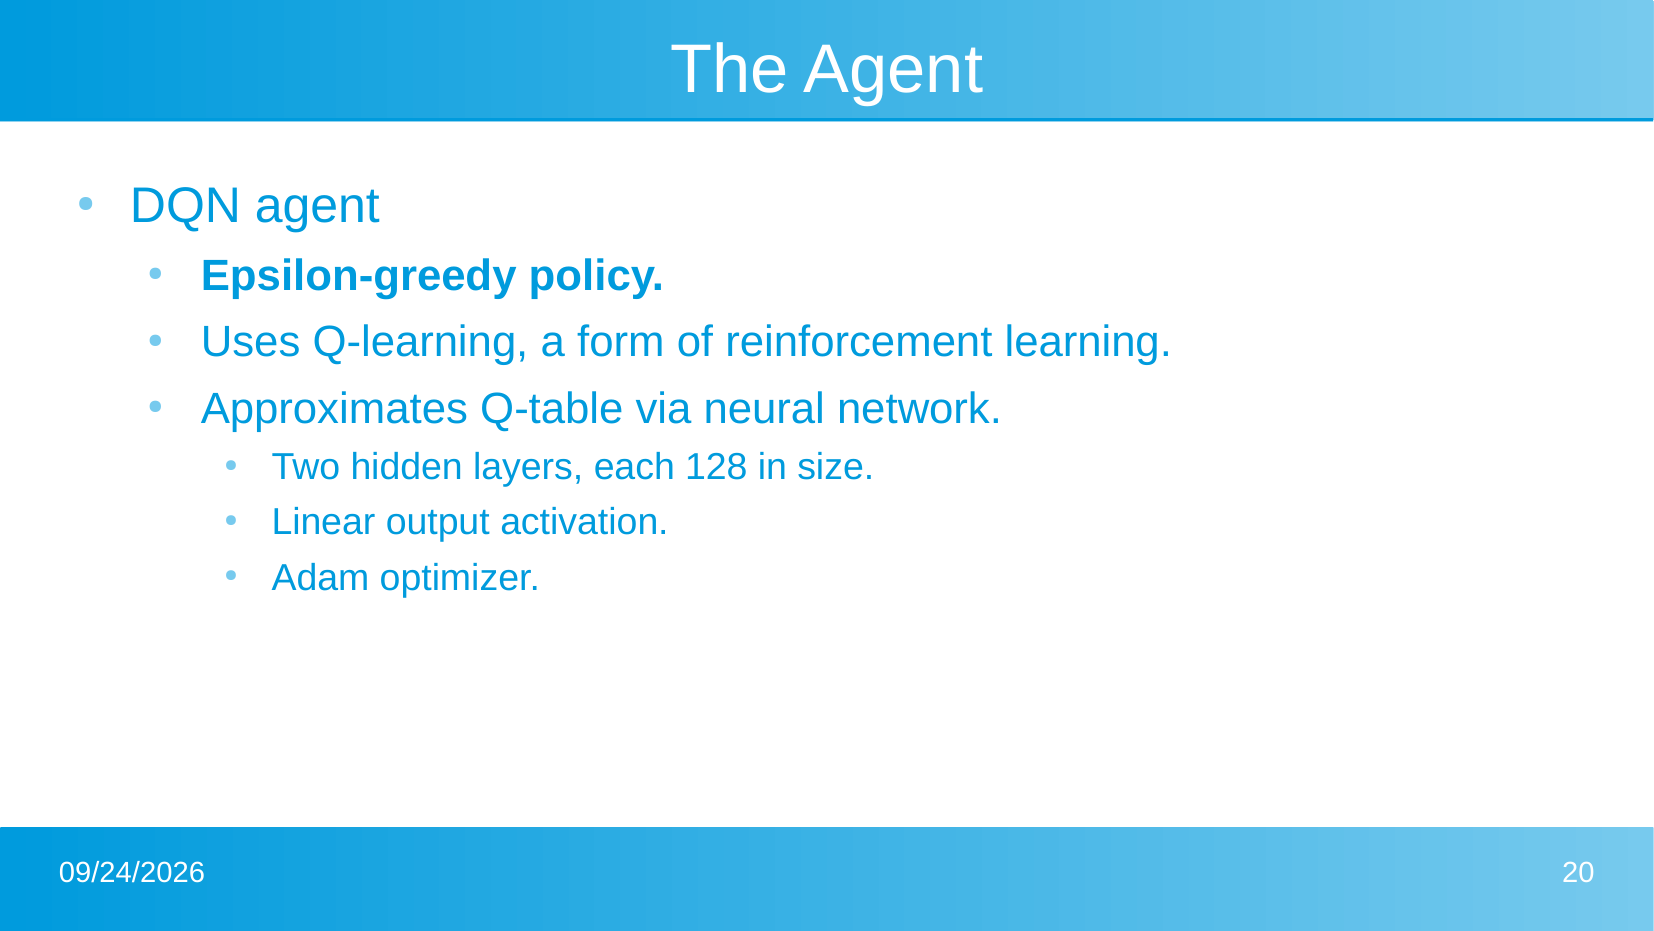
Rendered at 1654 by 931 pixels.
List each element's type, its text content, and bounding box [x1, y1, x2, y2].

title The Agent [59, 29, 1595, 108]
list DQN agent Epsilon-greedy policy. Uses Q-learning, a form of reinforcement learning. Approximates Q-table via neural network. Two hidden layers, each 128 in size. Linear output activation. Adam optimizer. [59, 177, 1595, 768]
